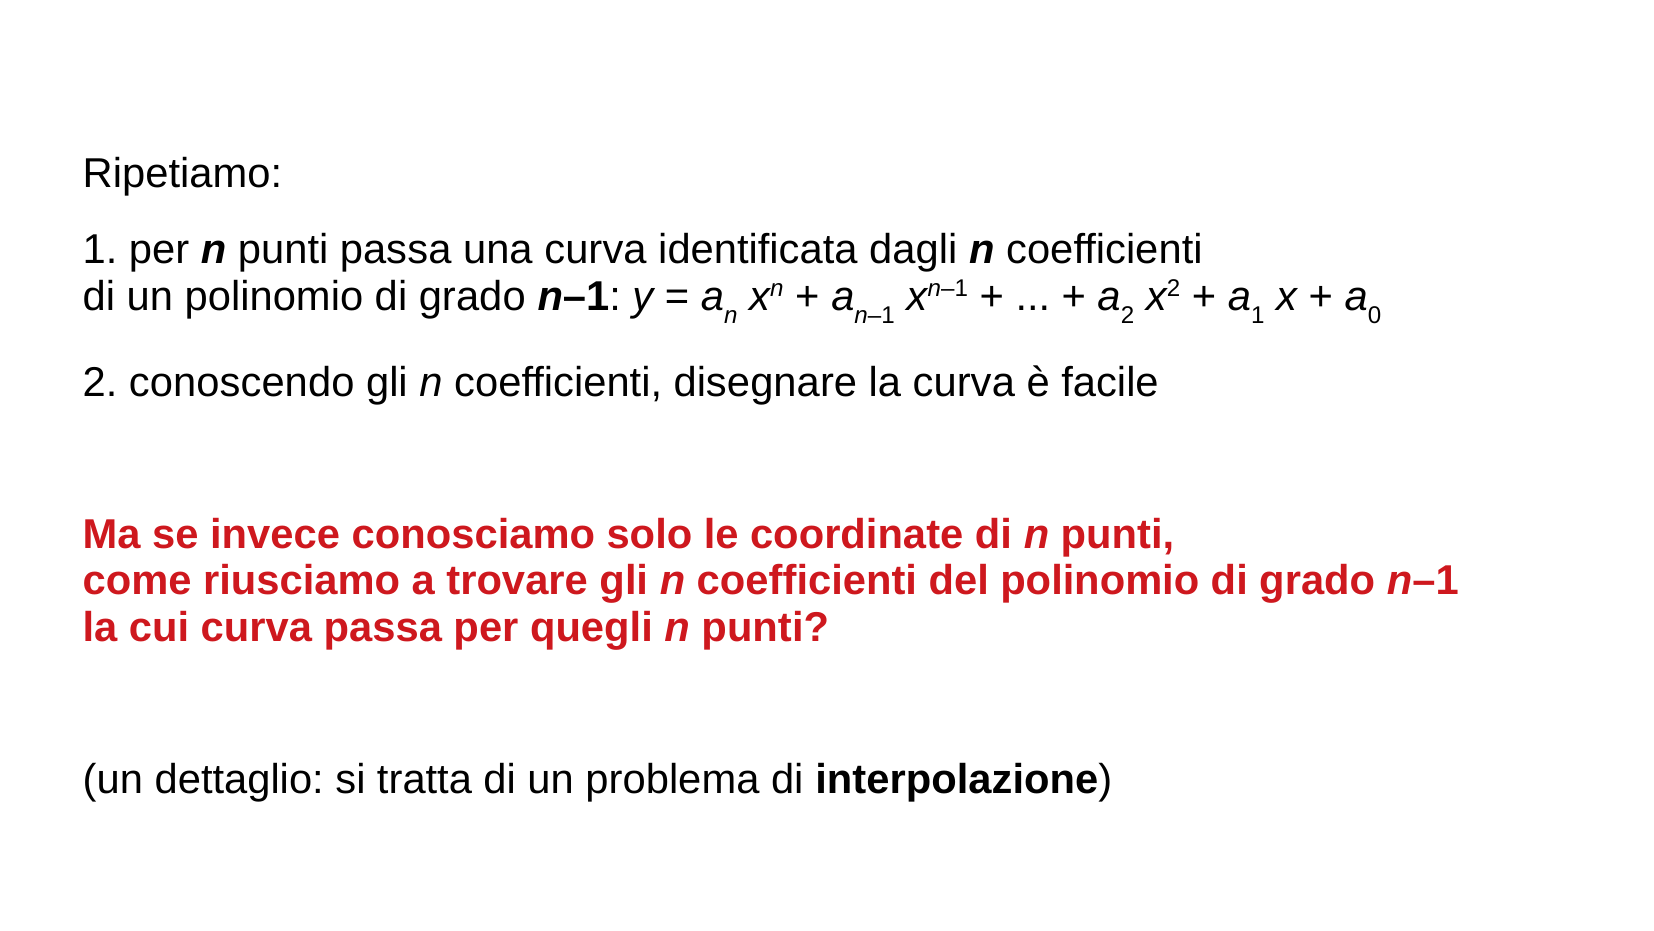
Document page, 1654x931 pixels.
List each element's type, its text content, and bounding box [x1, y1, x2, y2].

list Ripetiamo: 1. per n punti passa una curva identificata dagli n coefficienti di un polinomio di grado n–1: y = an xn + an–1 xn–1 + ... + a2 x2 + a1 x + a0 2. conoscendo gli n coefficienti, disegnare la curva è facile Ma se invece conosciamo solo le coordinate di n punti, come riusciamo a trovare gli n coefficienti del polinomio di grado n–1 la cui curva passa per quegli n punti? (un dettaglio: si tratta di un problema di interpolazione) [82, 150, 1516, 871]
